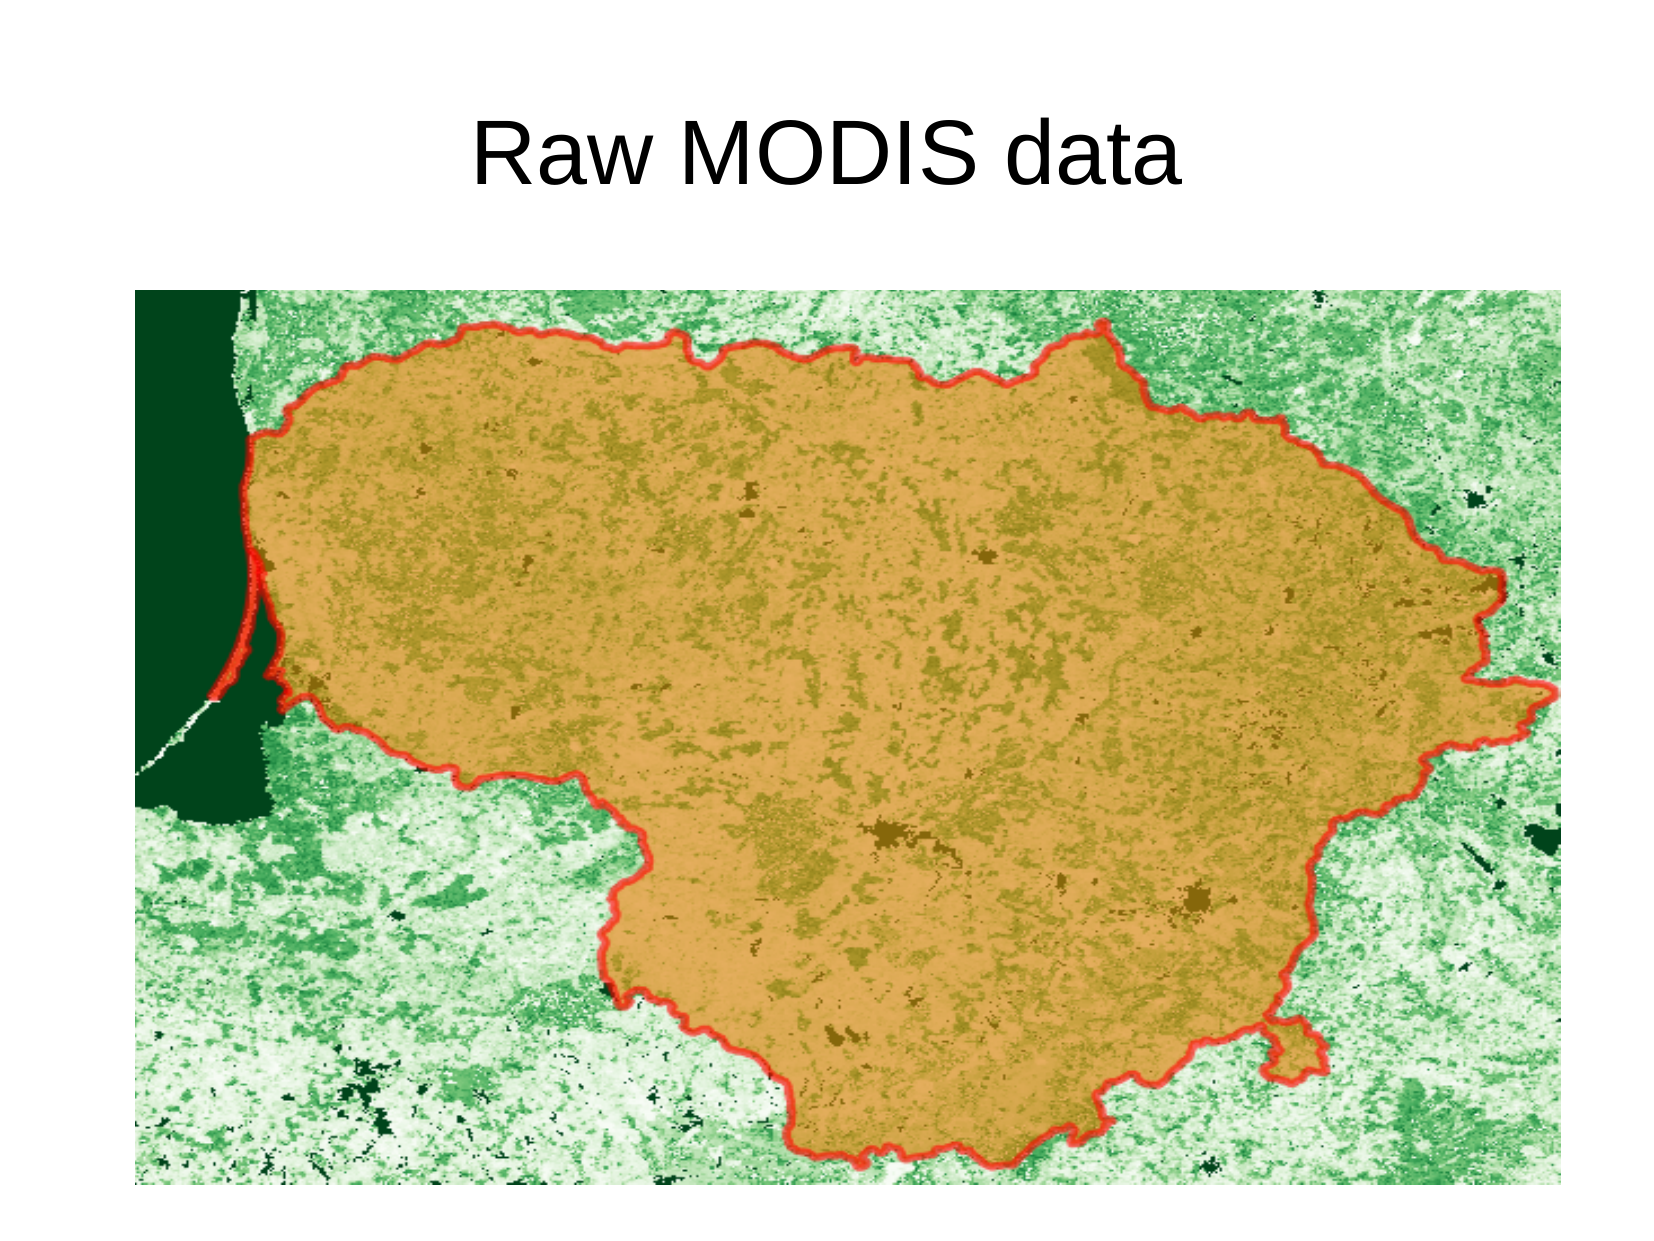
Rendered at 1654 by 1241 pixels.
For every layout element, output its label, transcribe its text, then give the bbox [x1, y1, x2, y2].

picture [135, 290, 1561, 1186]
title Raw MODIS data [82, 49, 1571, 257]
